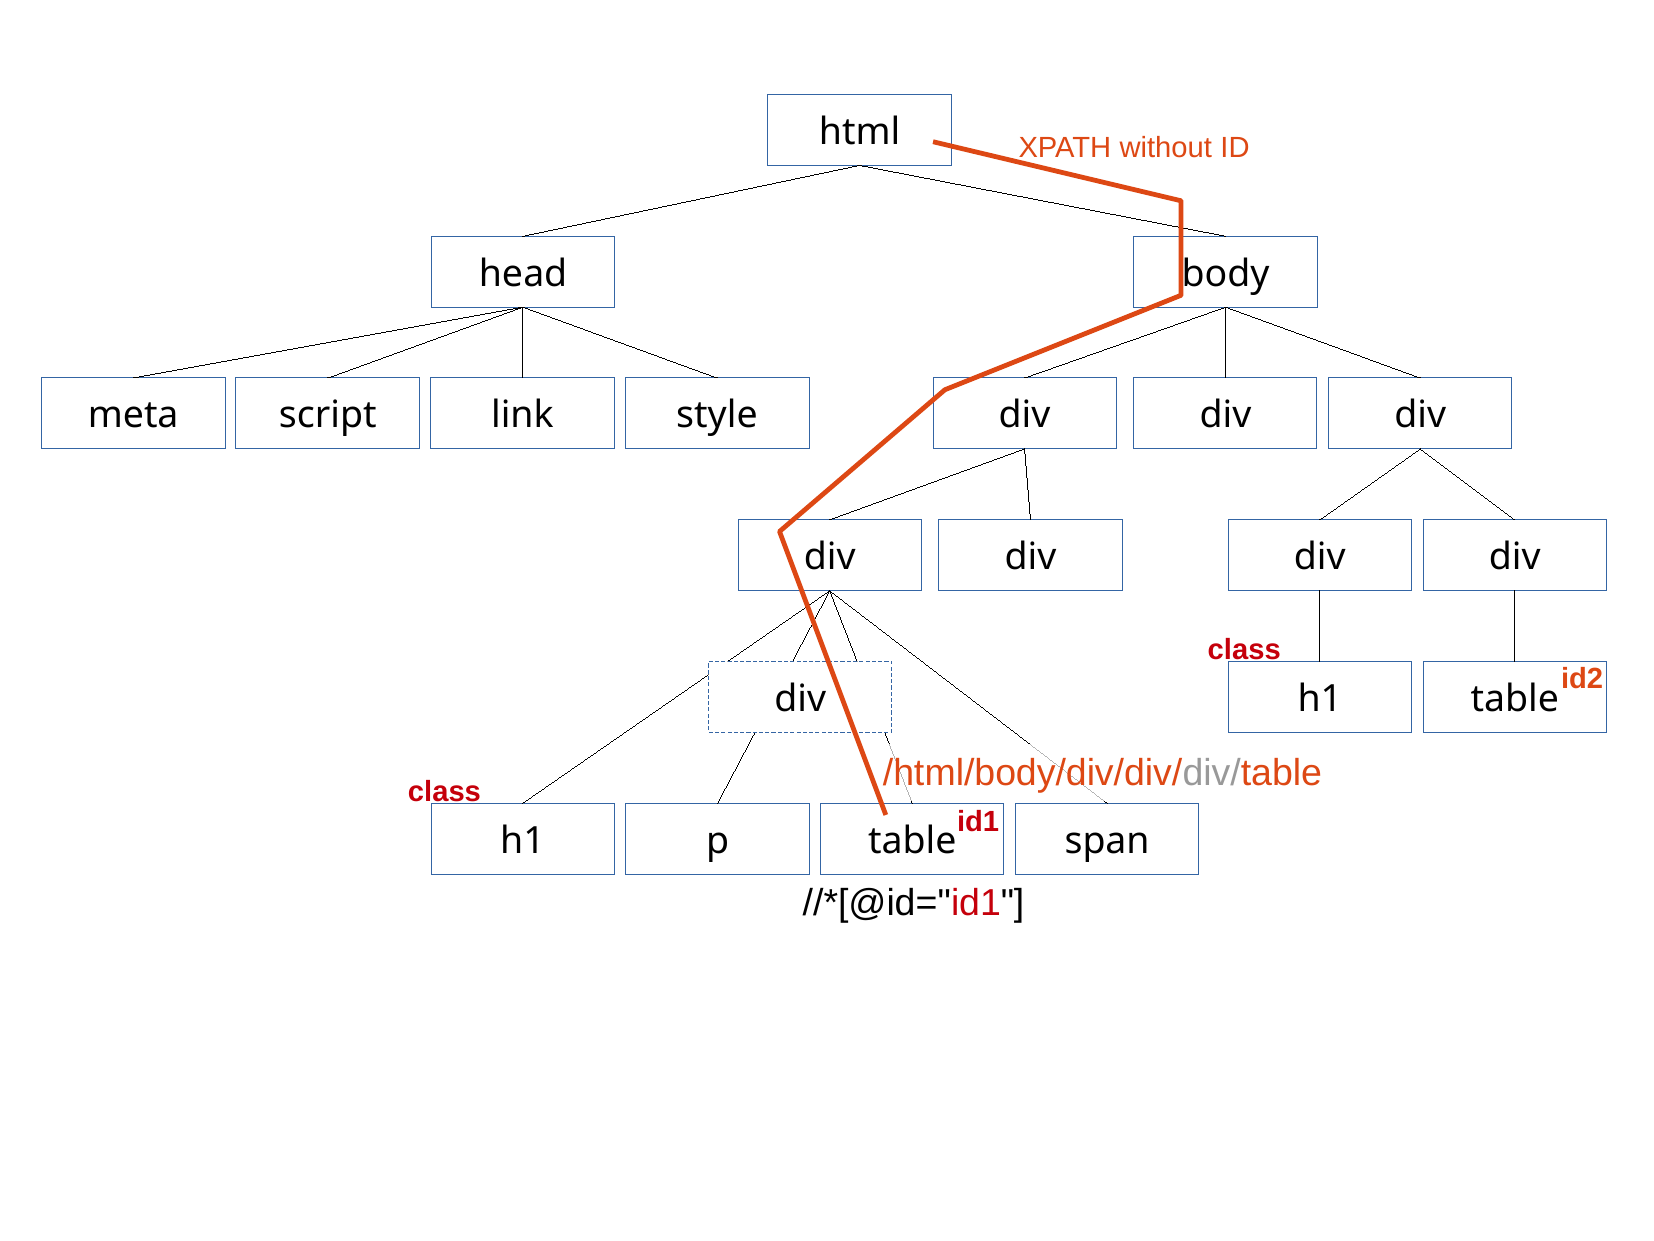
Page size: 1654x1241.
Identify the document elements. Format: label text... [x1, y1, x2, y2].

text_box head [431, 236, 615, 308]
text_box div [1228, 519, 1412, 591]
text_box //*[@id="id1"] [788, 874, 1040, 931]
text_box p [625, 803, 810, 875]
text_box class [1192, 625, 1296, 674]
text_box html [767, 94, 952, 166]
text_box body [1133, 236, 1178, 308]
text_box XPATH without ID [1003, 162, 1045, 172]
text_box div [938, 519, 1123, 591]
text_box class [393, 767, 497, 816]
text_box style [625, 377, 810, 449]
text_box div [1328, 377, 1512, 449]
text_box table [820, 803, 1004, 874]
text_box div [783, 519, 922, 591]
text_box /html/body/div/div/div/table [868, 744, 1337, 801]
text_box div [933, 377, 1117, 449]
text_box div [832, 661, 892, 733]
text_box id1 [942, 801, 1015, 845]
text_box meta [41, 377, 226, 449]
text_box div [738, 519, 798, 591]
text_box h1 [1228, 661, 1412, 733]
text_box table [1423, 661, 1607, 733]
text_box h1 [431, 803, 615, 875]
text_box script [235, 377, 420, 449]
text_box div [708, 661, 852, 733]
text_box div [933, 377, 967, 395]
text_box link [430, 377, 615, 449]
text_box div [1133, 377, 1317, 449]
text_box div [1423, 519, 1607, 591]
text_box XPATH without ID [1003, 124, 1306, 172]
text_box span [1015, 803, 1199, 875]
text_box body [1159, 236, 1318, 308]
text_box body [1187, 268, 1199, 284]
text_box id2 [1546, 655, 1619, 703]
